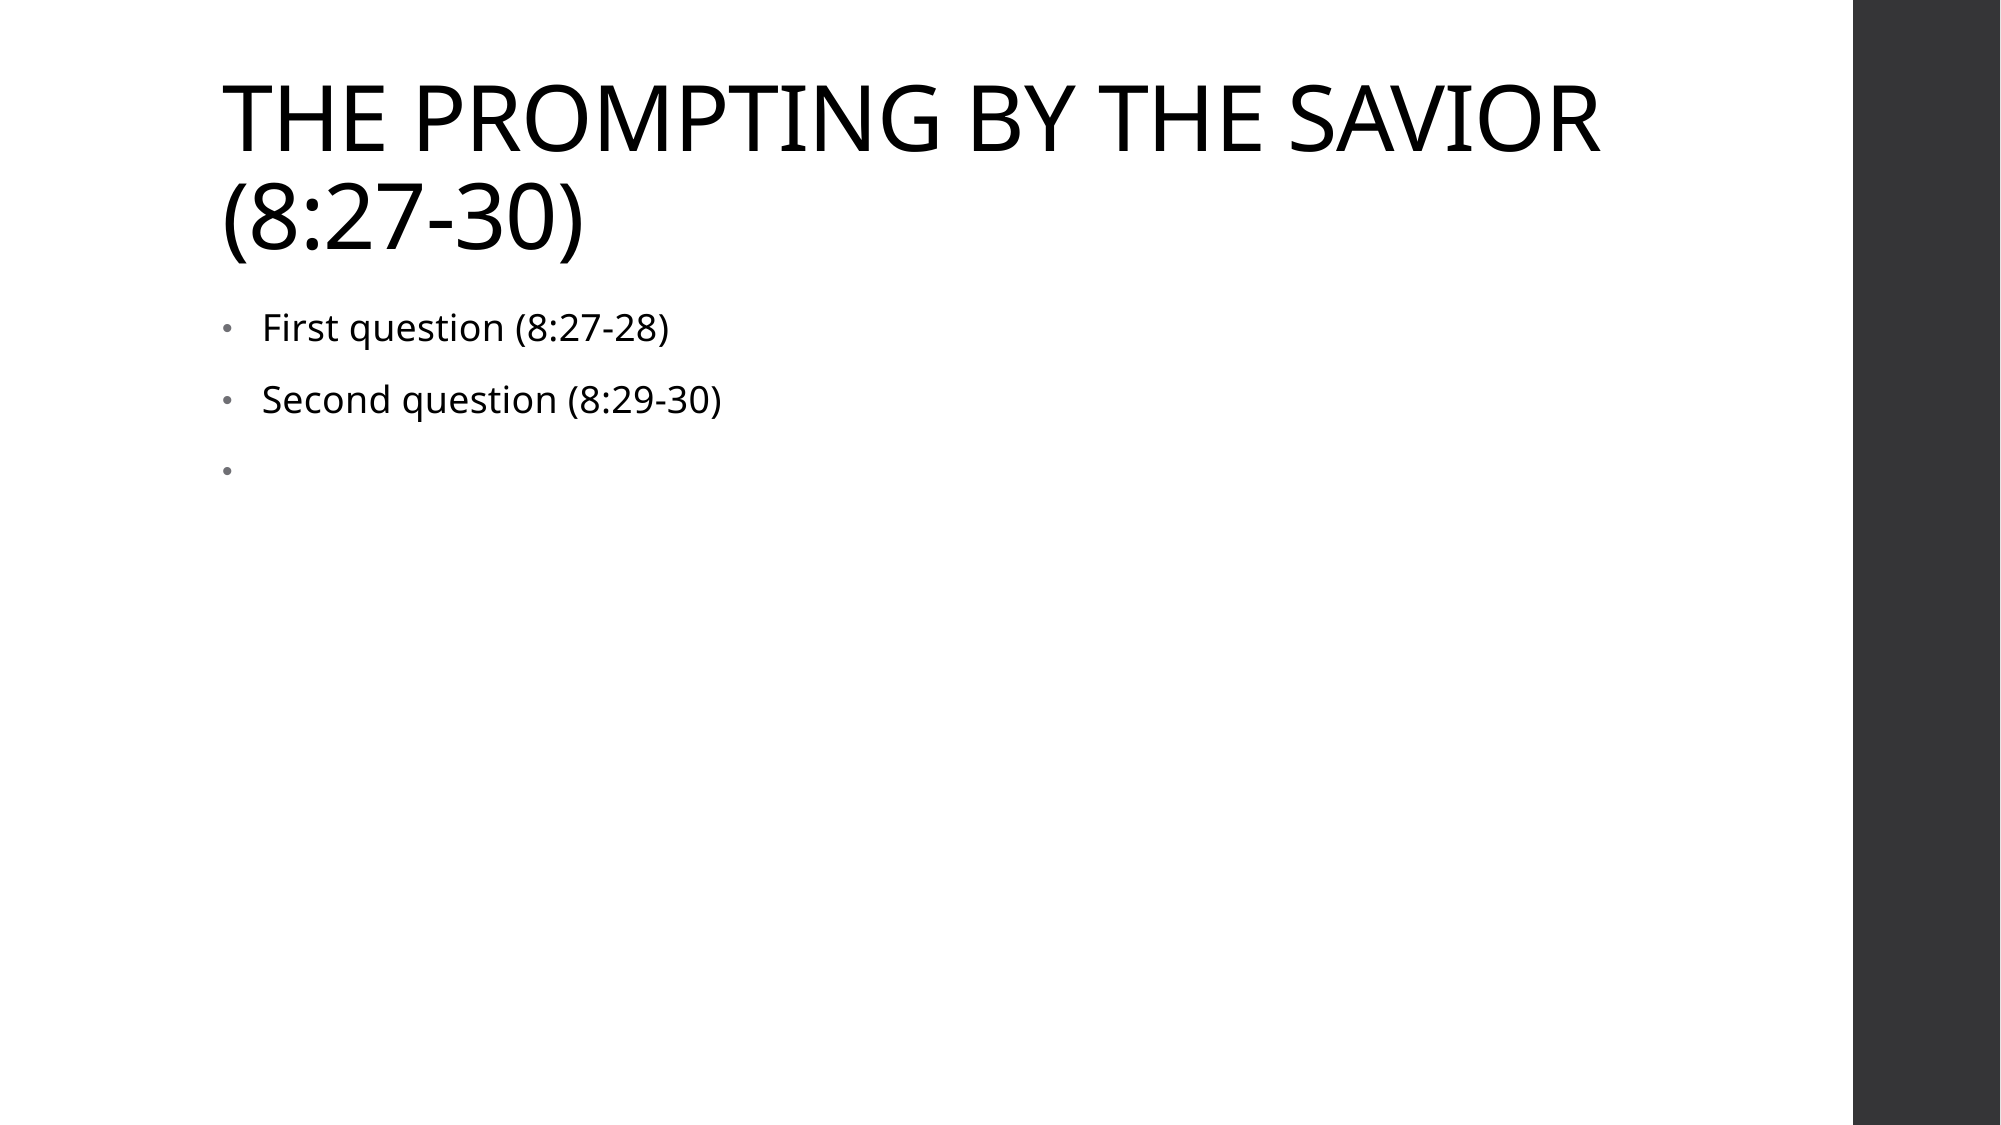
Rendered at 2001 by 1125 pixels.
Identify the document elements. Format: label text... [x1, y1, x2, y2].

title THE PROMPTING BY THE SAVIOR (8:27-30) [206, 60, 1797, 278]
list First question (8:27-28) Second question (8:29-30) [206, 299, 1617, 1014]
